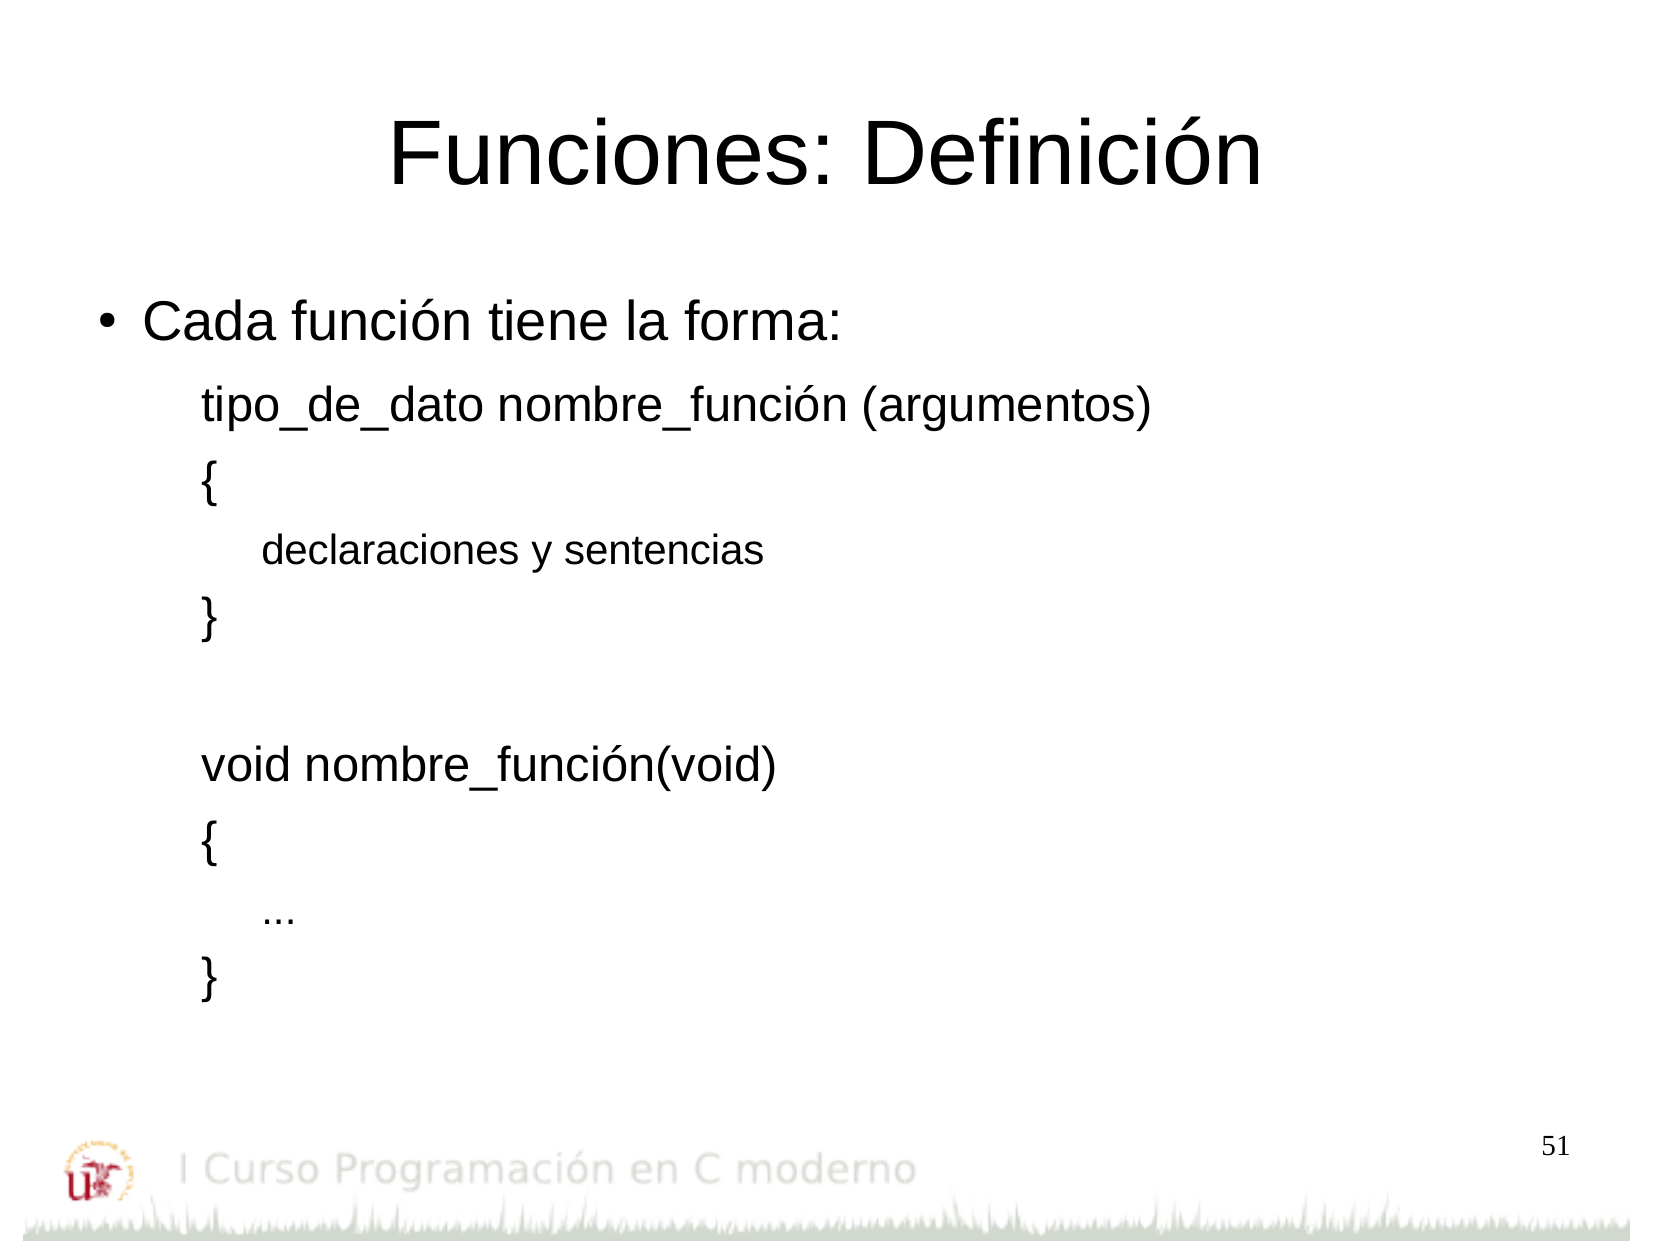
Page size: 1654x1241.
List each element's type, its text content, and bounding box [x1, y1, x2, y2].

list Cada función tiene la forma: tipo_de_dato nombre_función (argumentos) { declaraciones y sentencias } void nombre_función(void) { ... } [82, 290, 1538, 1010]
picture [23, 1136, 1630, 1241]
title Funciones: Definición [82, 49, 1571, 257]
